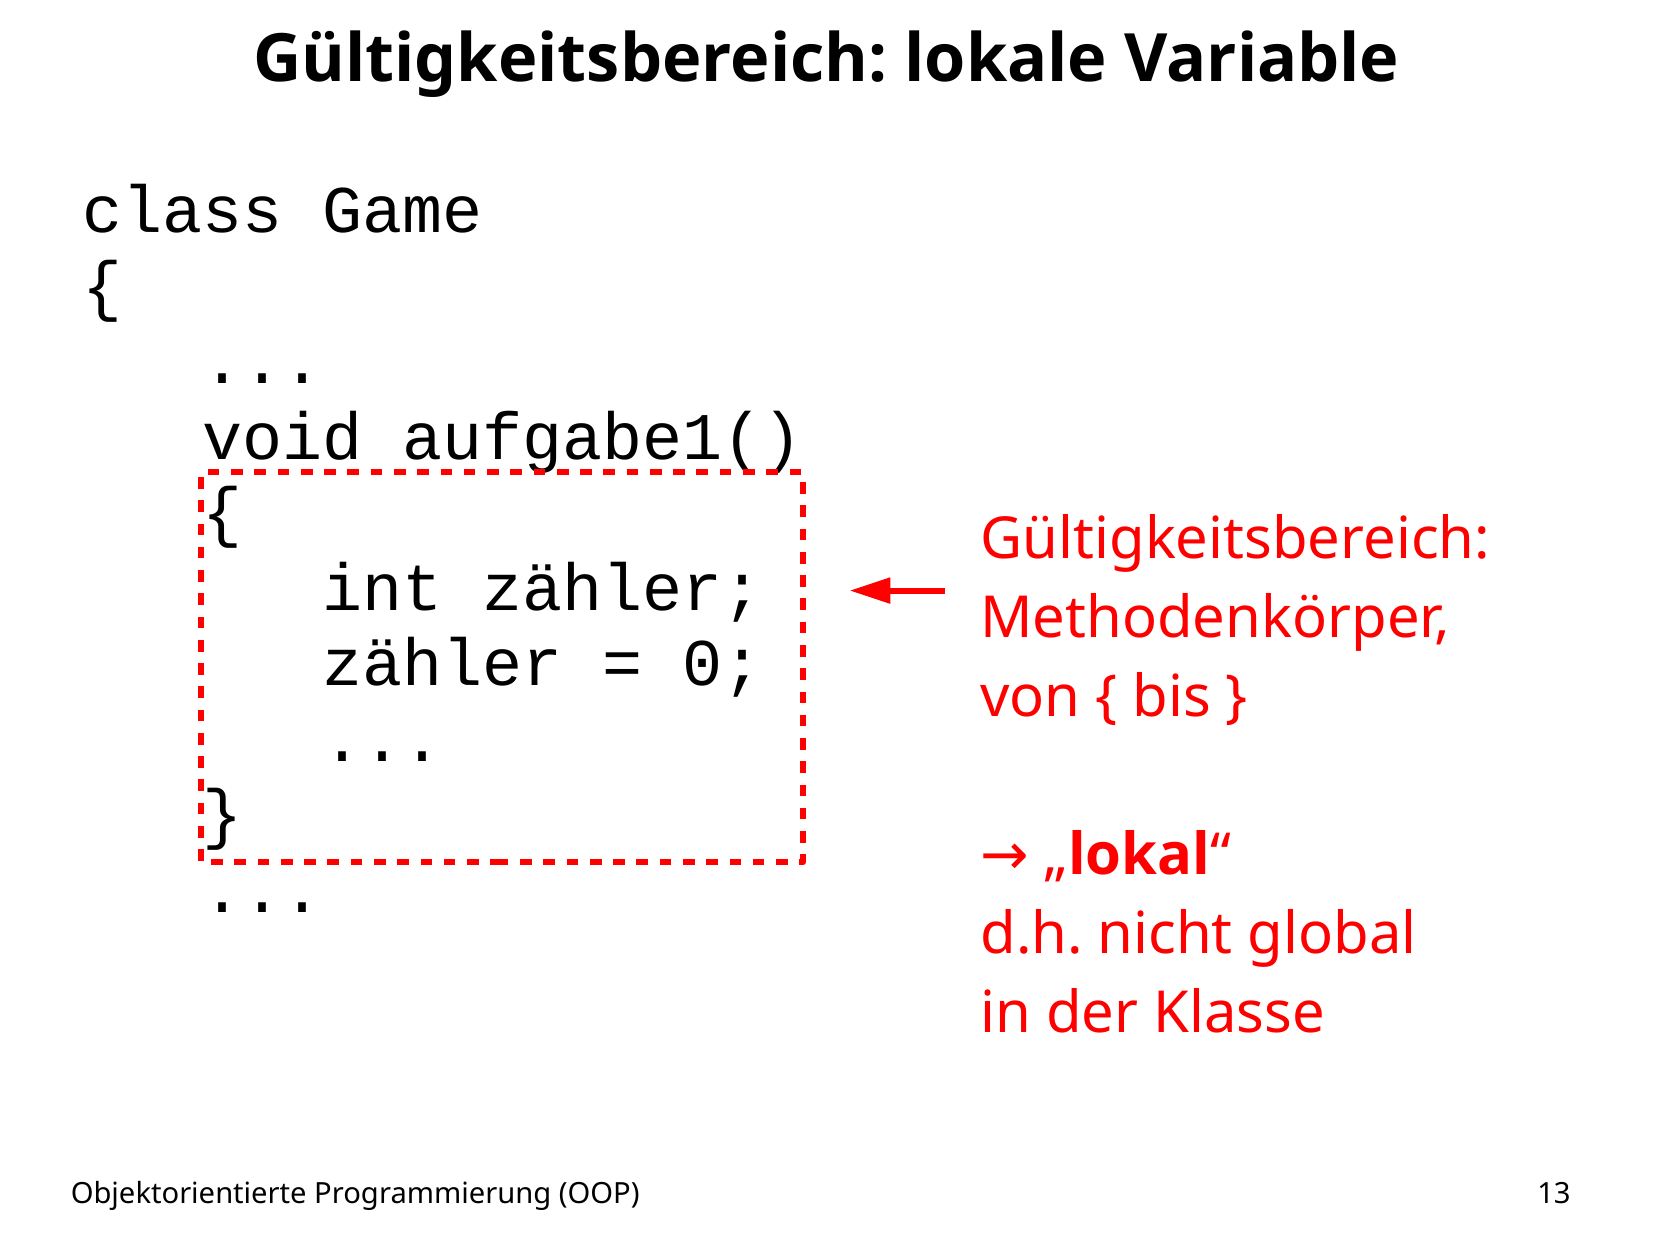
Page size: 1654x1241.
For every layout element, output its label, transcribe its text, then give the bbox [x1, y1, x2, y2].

list class Game { ... void aufgabe1() { int zähler; zähler = 0; ... } ... [82, 177, 1571, 1146]
list Gültigkeitsbereich: Methodenkörper, von { bis } → „lokal“ d.h. nicht global in der Klasse [980, 496, 1642, 1052]
title Gültigkeitsbereich: lokale Variable [0, 5, 1654, 107]
